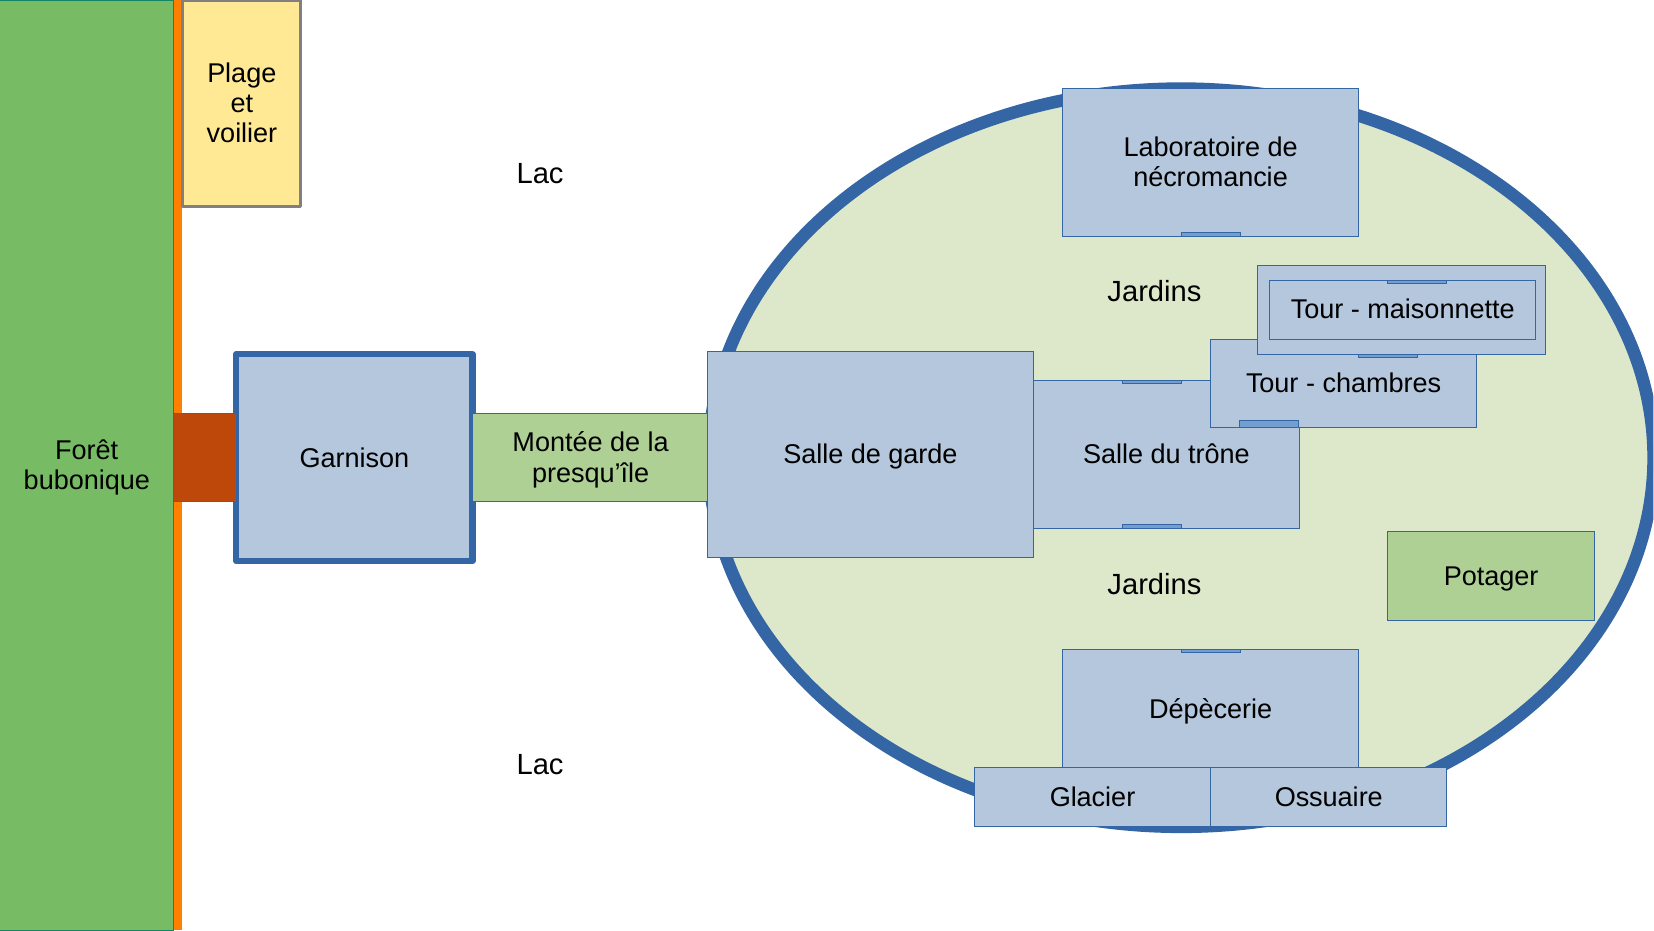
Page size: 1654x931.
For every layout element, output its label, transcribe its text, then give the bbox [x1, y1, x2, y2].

text_box Jardins [1092, 267, 1270, 325]
text_box Tour - maisonnette [1269, 280, 1536, 340]
text_box [173, 413, 237, 502]
text_box Garnison [236, 354, 473, 562]
text_box Ossuaire [1211, 767, 1447, 827]
text_box Plage et voilier [182, 0, 301, 207]
text_box [726, 100, 1654, 790]
text_box Salle de garde [707, 351, 1034, 558]
text_box Glacier [974, 767, 1211, 827]
text_box Tour - chambres [1210, 339, 1477, 428]
text_box Forêt bubonique [0, 0, 174, 931]
text_box Lac [501, 149, 680, 207]
text_box [1239, 420, 1299, 428]
text_box Lac [501, 740, 680, 798]
text_box Montée de la presqu’île [472, 413, 707, 502]
text_box Potager [1387, 531, 1595, 621]
text_box Laboratoire de nécromancie [1062, 88, 1359, 237]
text_box Dépècerie [1062, 649, 1359, 768]
text_box Jardins [1092, 561, 1270, 618]
text_box Salle du trône [1033, 380, 1300, 529]
